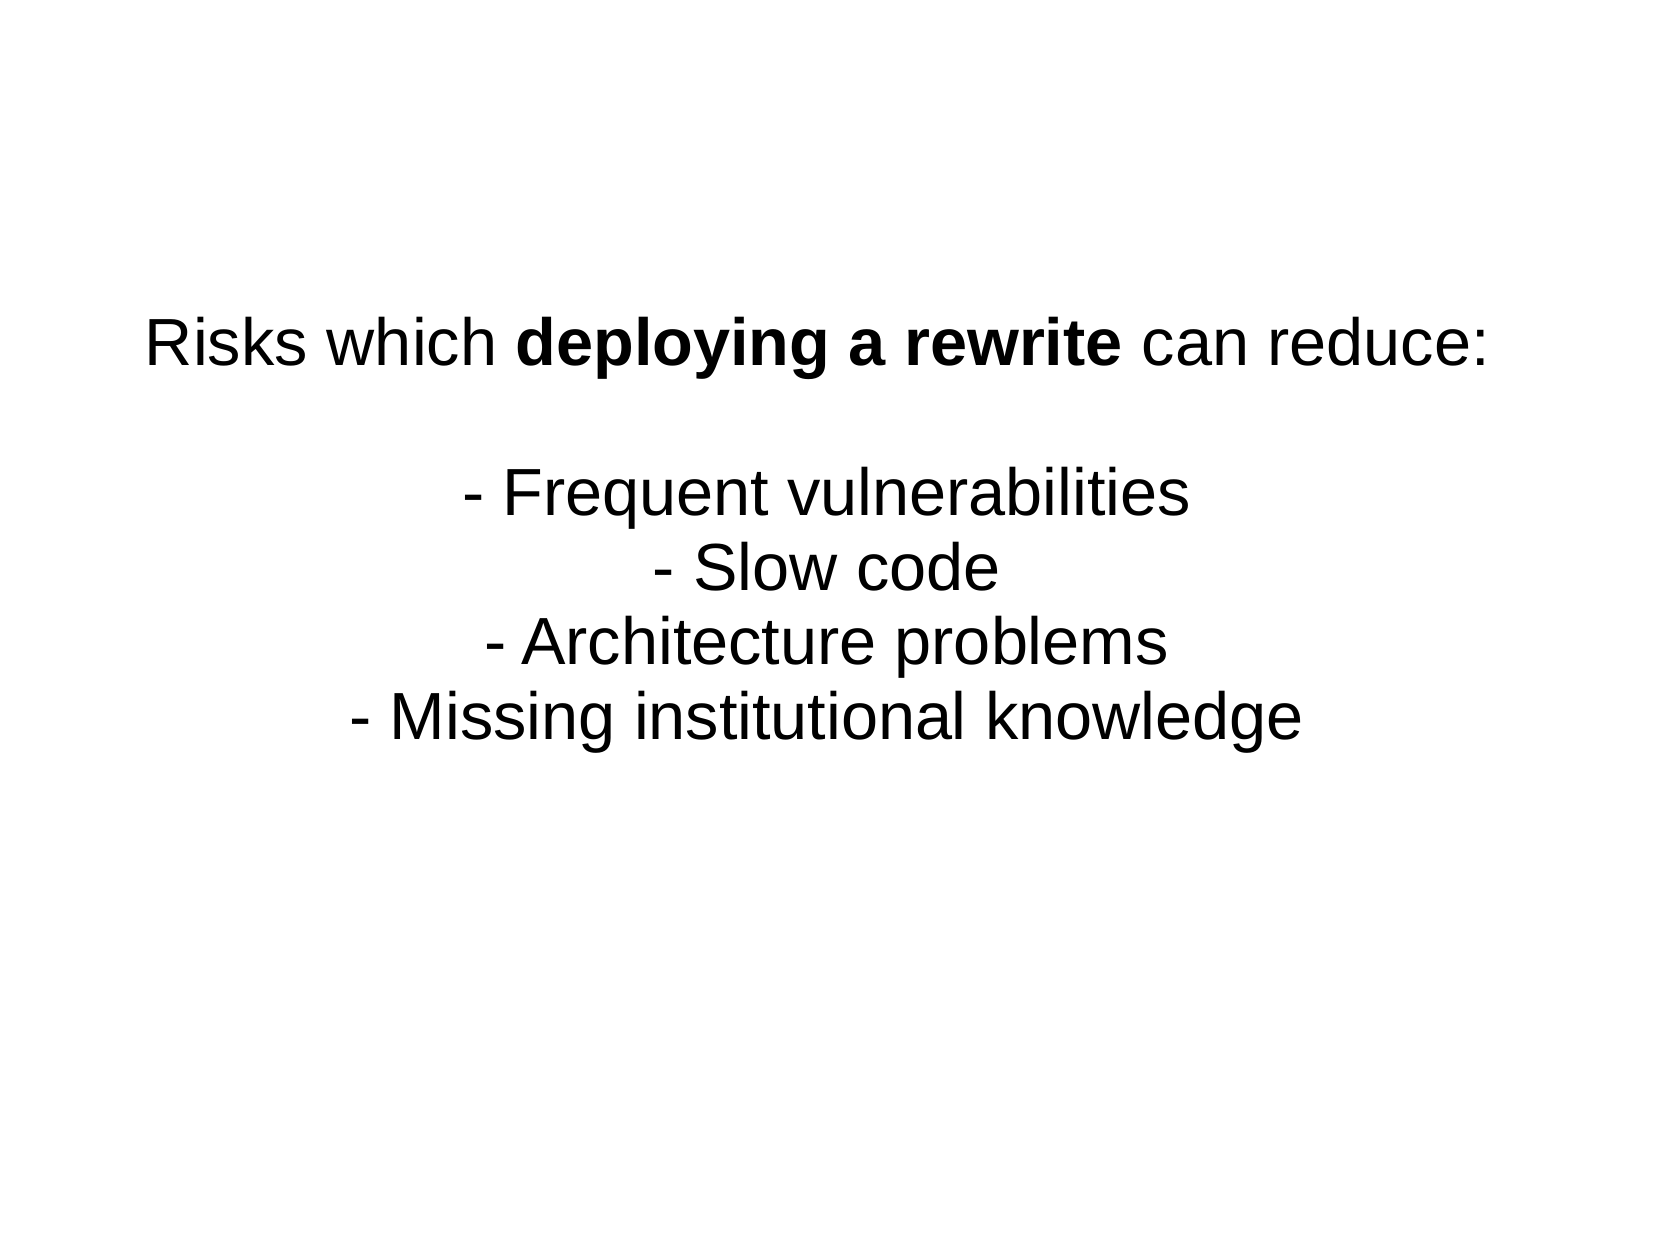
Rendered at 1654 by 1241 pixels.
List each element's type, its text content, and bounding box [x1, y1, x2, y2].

subtitle Risks which deploying a rewrite can reduce: - Frequent vulnerabilities - Slow code - Architecture problems - Missing institutional knowledge [82, 49, 1571, 1010]
